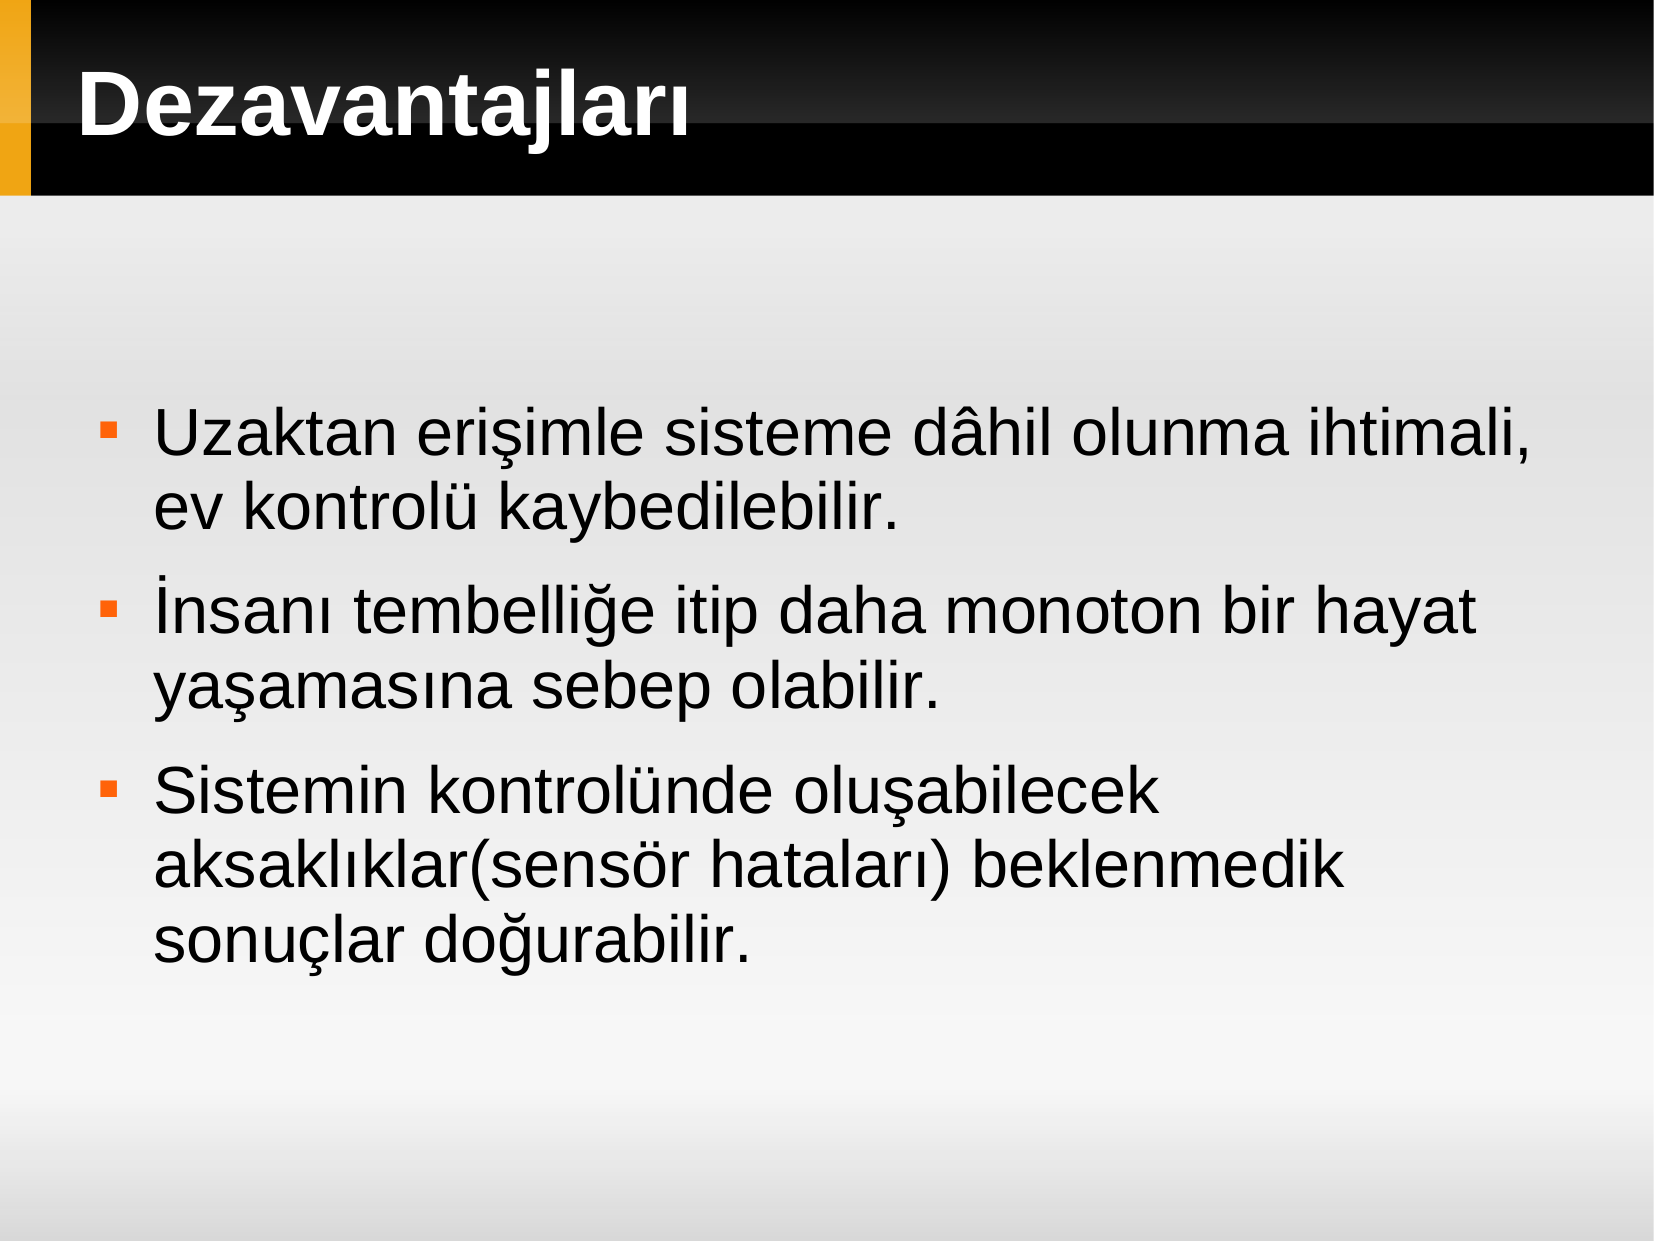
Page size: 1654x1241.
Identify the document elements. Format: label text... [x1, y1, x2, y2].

title Dezavantajları [76, 0, 1565, 208]
picture [0, 0, 1654, 1241]
list Uzaktan erişimle sisteme dâhil olunma ihtimali, ev kontrolü kaybedilebilir. İnsanı tembelliğe itip daha monoton bir hayat yaşamasına sebep olabilir. Sistemin kontrolünde oluşabilecek aksaklıklar(sensör hataları) beklenmedik sonuçlar doğurabilir. [82, 290, 1571, 1109]
